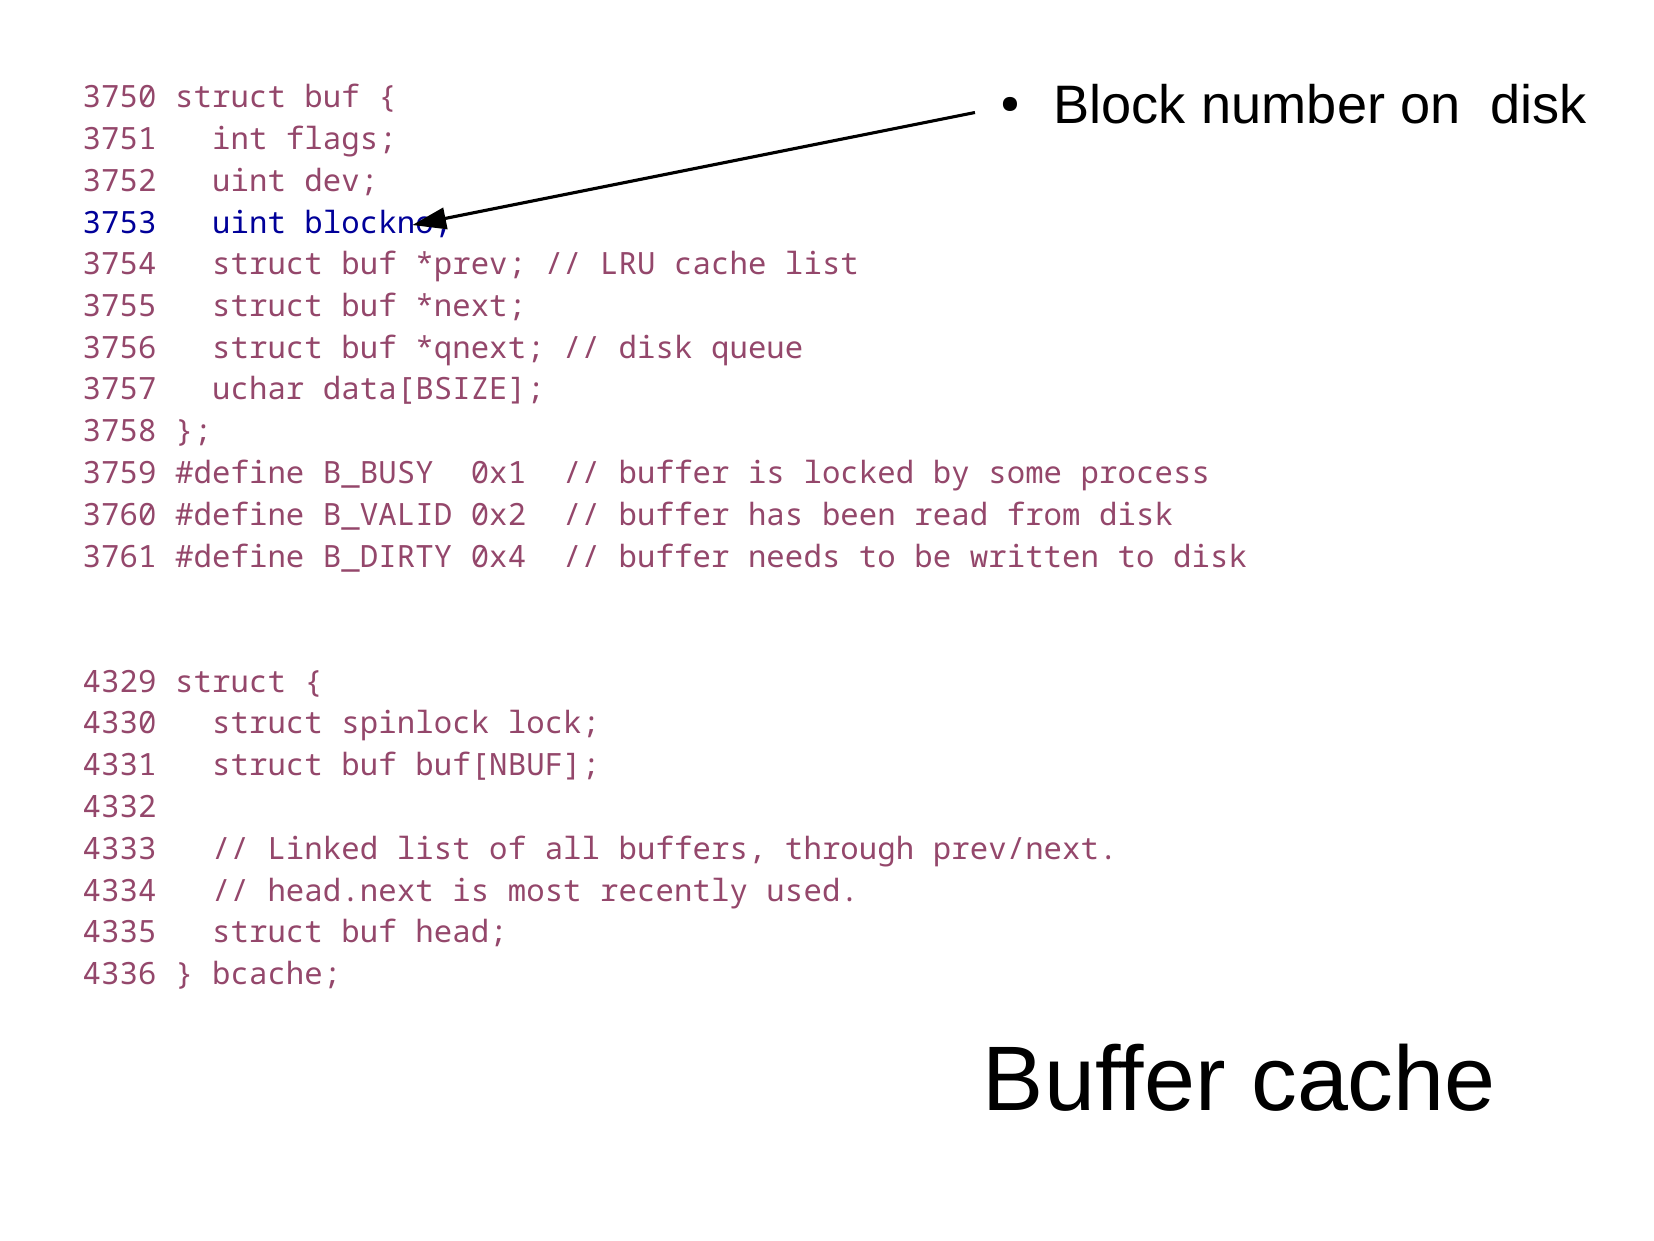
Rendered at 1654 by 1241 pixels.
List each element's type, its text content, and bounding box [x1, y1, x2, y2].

title Buffer cache [904, 975, 1576, 1183]
list Block number on disk [982, 75, 1613, 413]
list 3750 struct buf { 3751 int flags; 3752 uint dev; 3753 uint blockno; 3754 struct buf *prev; // LRU cache list 3755 struct buf *next; 3756 struct buf *qnext; // disk queue 3757 uchar data[BSIZE]; 3758 }; 3759 #define B_BUSY 0x1 // buffer is locked by some process 3760 #define B_VALID 0x2 // buffer has been read from disk 3761 #define B_DIRTY 0x4 // buffer needs to be written to disk 4329 struct { 4330 struct spinlock lock; 4331 struct buf buf[NBUF]; 4332 4333 // Linked list of all buffers, through prev/next. 4334 // head.next is most recently used. 4335 struct buf head; 4336 } bcache; [82, 75, 1571, 1010]
